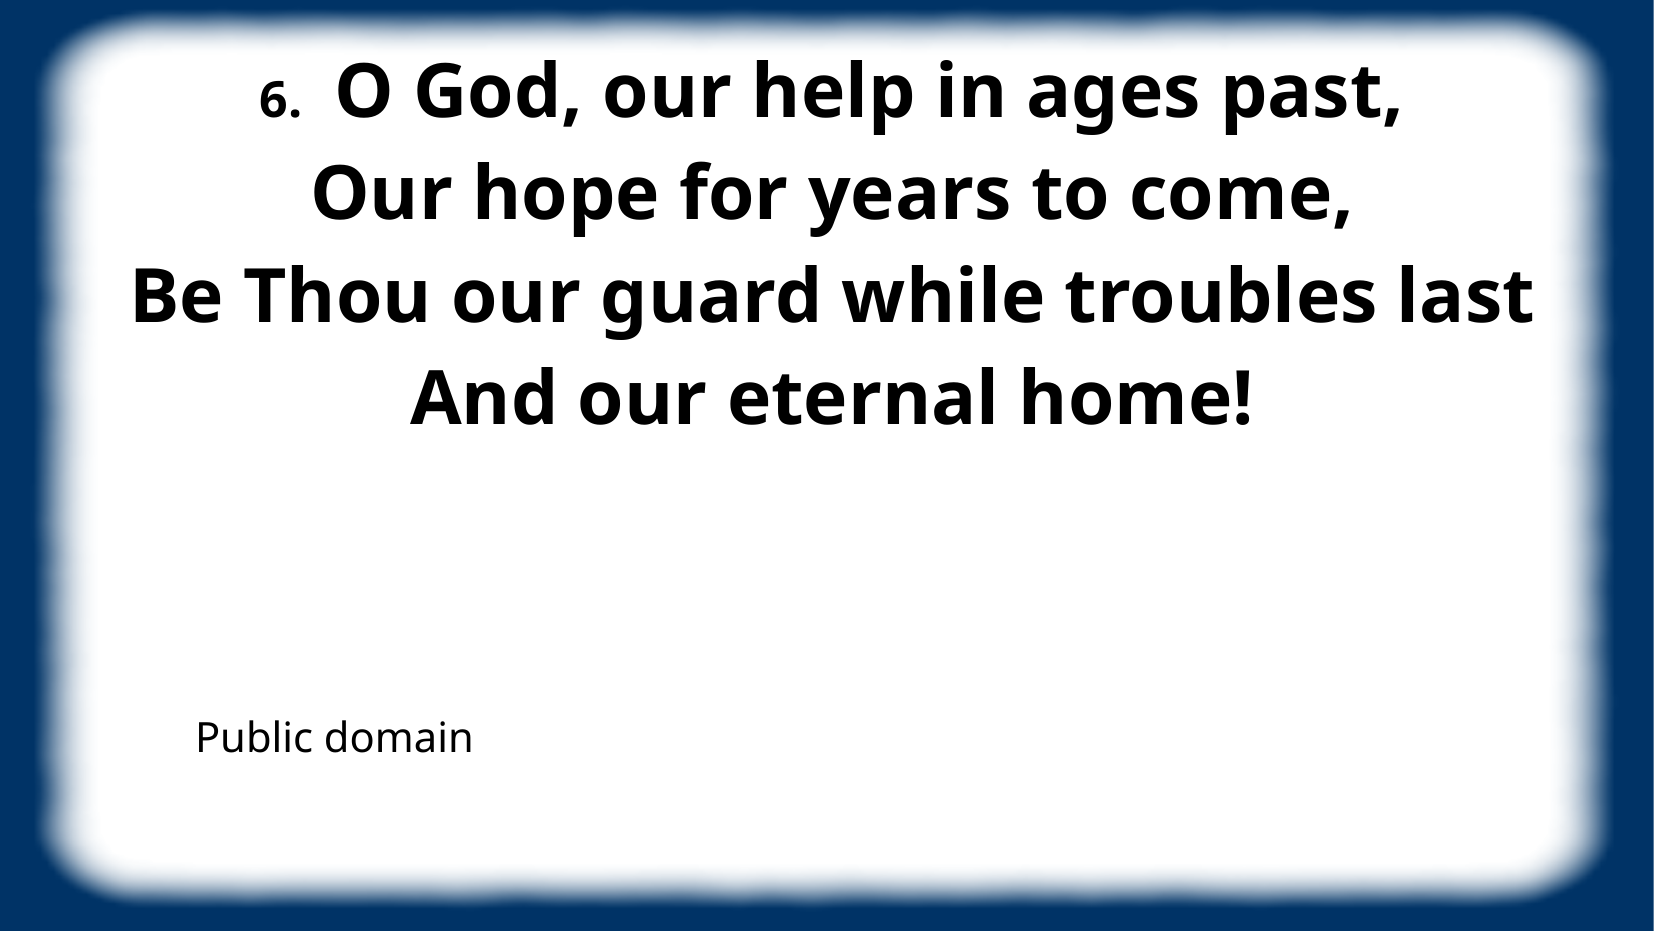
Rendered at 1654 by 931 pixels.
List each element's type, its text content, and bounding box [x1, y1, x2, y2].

text_box 6. O God, our help in ages past, Our hope for years to come, Be Thou our guard while troubles last And our eternal home! Public domain [105, 30, 1561, 821]
picture [0, 0, 1654, 931]
